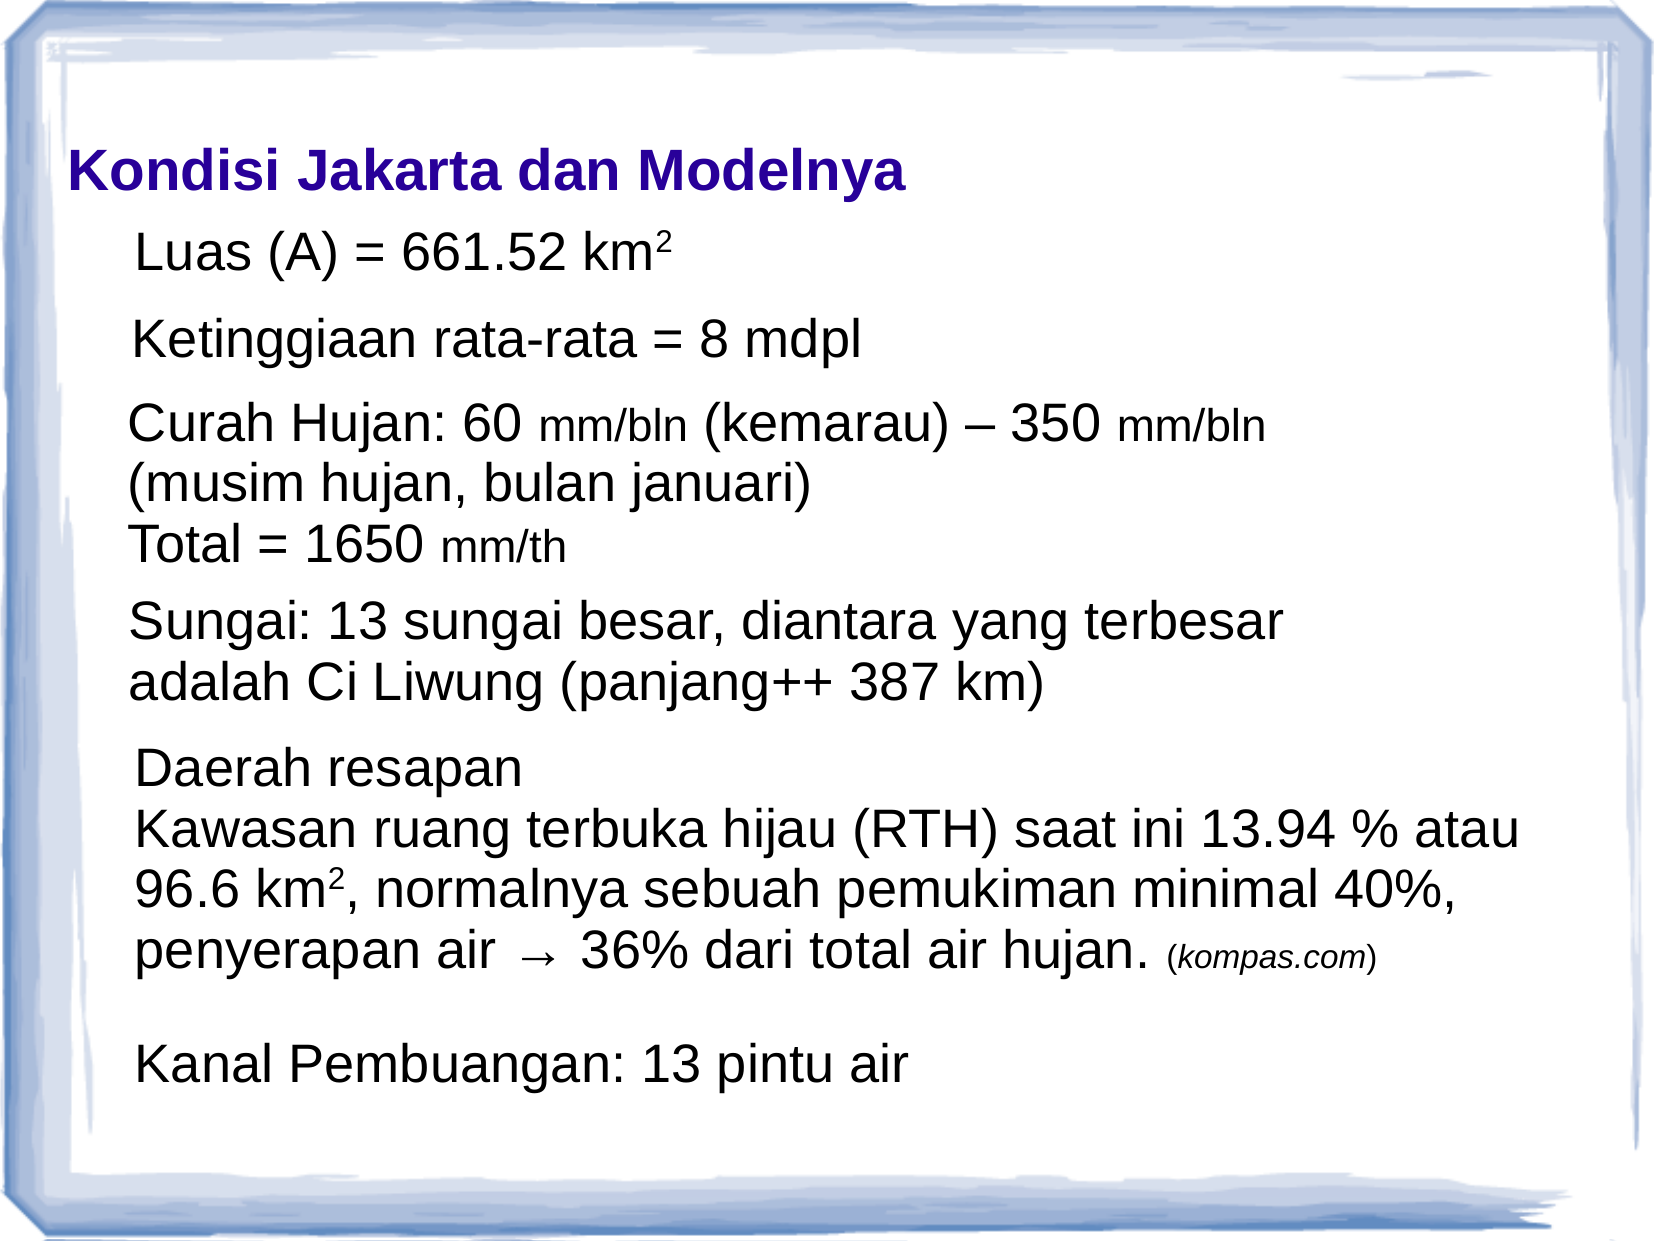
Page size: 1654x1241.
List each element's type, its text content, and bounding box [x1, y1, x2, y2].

text_box Ketinggiaan rata-rata = 8 mdpl [116, 300, 927, 377]
text_box Daerah resapan Kawasan ruang terbuka hijau (RTH) saat ini 13.94 % atau 96.6 km2, normalnya sebuah pemukiman minimal 40%, penyerapan air → 36% dari total air hujan. (kompas.com) [120, 730, 1561, 990]
title Kondisi Jakarta dan Modelnya [67, 120, 1051, 221]
picture [0, 0, 1654, 1241]
text_box Sungai: 13 sungai besar, diantara yang terbesar adalah Ci Liwung (panjang++ 387 km) [114, 583, 1450, 720]
text_box Kanal Pembuangan: 13 pintu air [120, 1026, 1081, 1102]
text_box Luas (A) = 661.52 km2 [120, 214, 736, 292]
text_box Curah Hujan: 60 mm/bln (kemarau) – 350 mm/bln (musim hujan, bulan januari) Total = 1650 mm/th [113, 385, 1360, 582]
